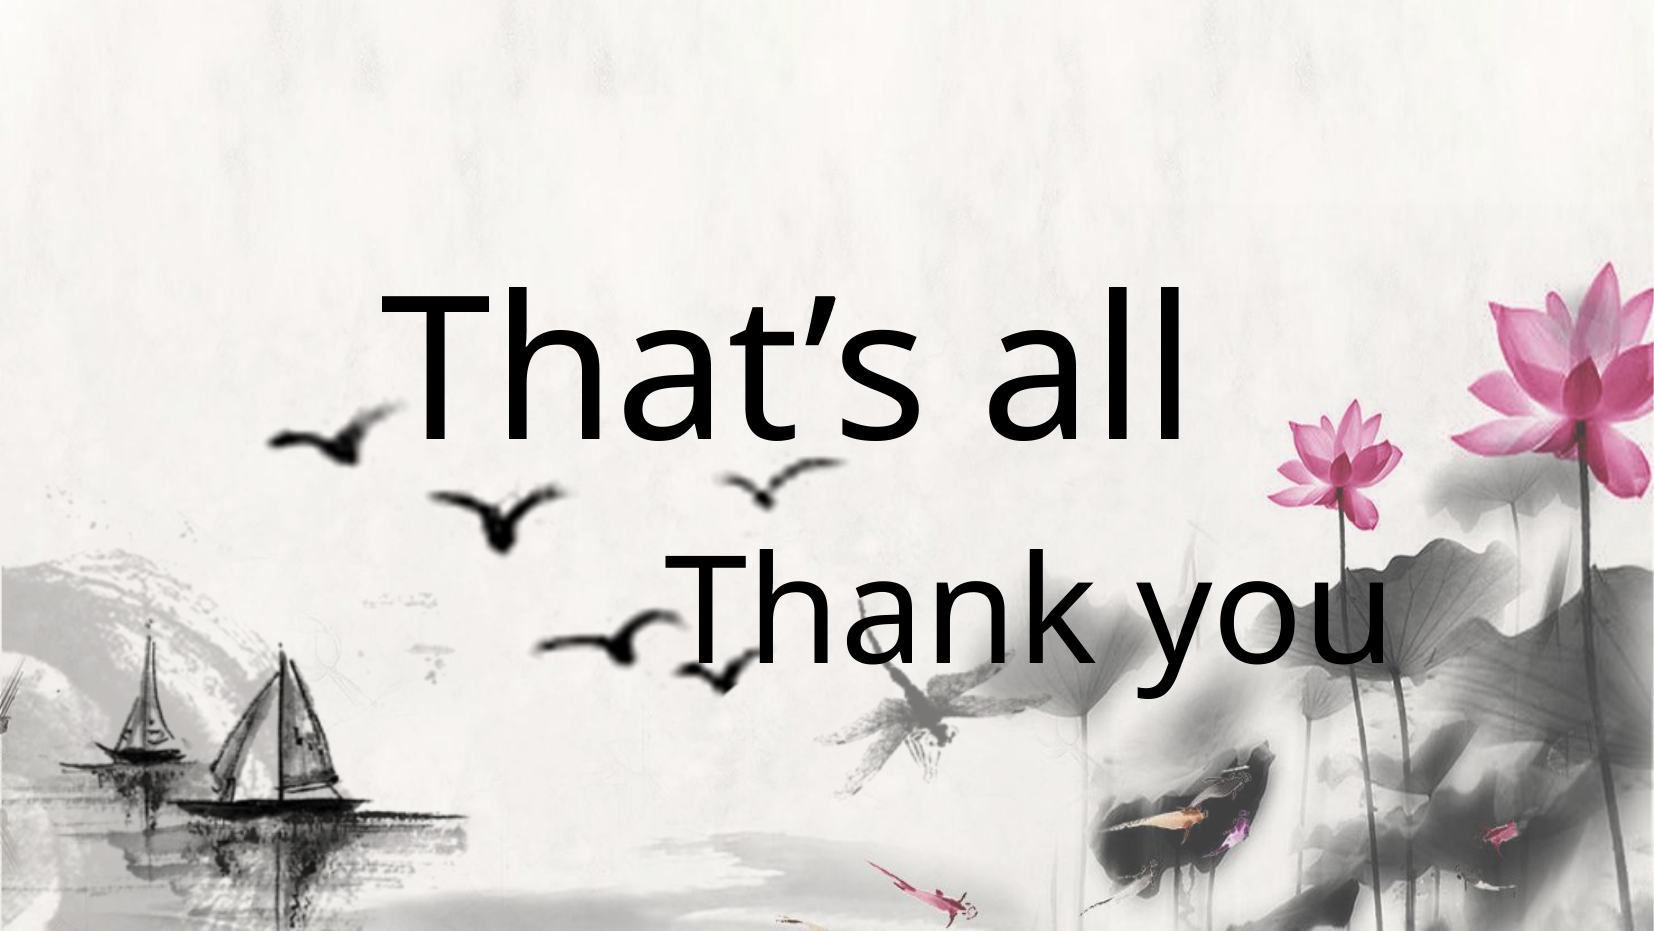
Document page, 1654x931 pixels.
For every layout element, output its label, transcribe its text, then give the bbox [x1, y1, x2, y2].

text_box Thank you [649, 496, 1607, 733]
text_box That’s all [0, 0, 1654, 931]
picture [1, 370, 1109, 931]
